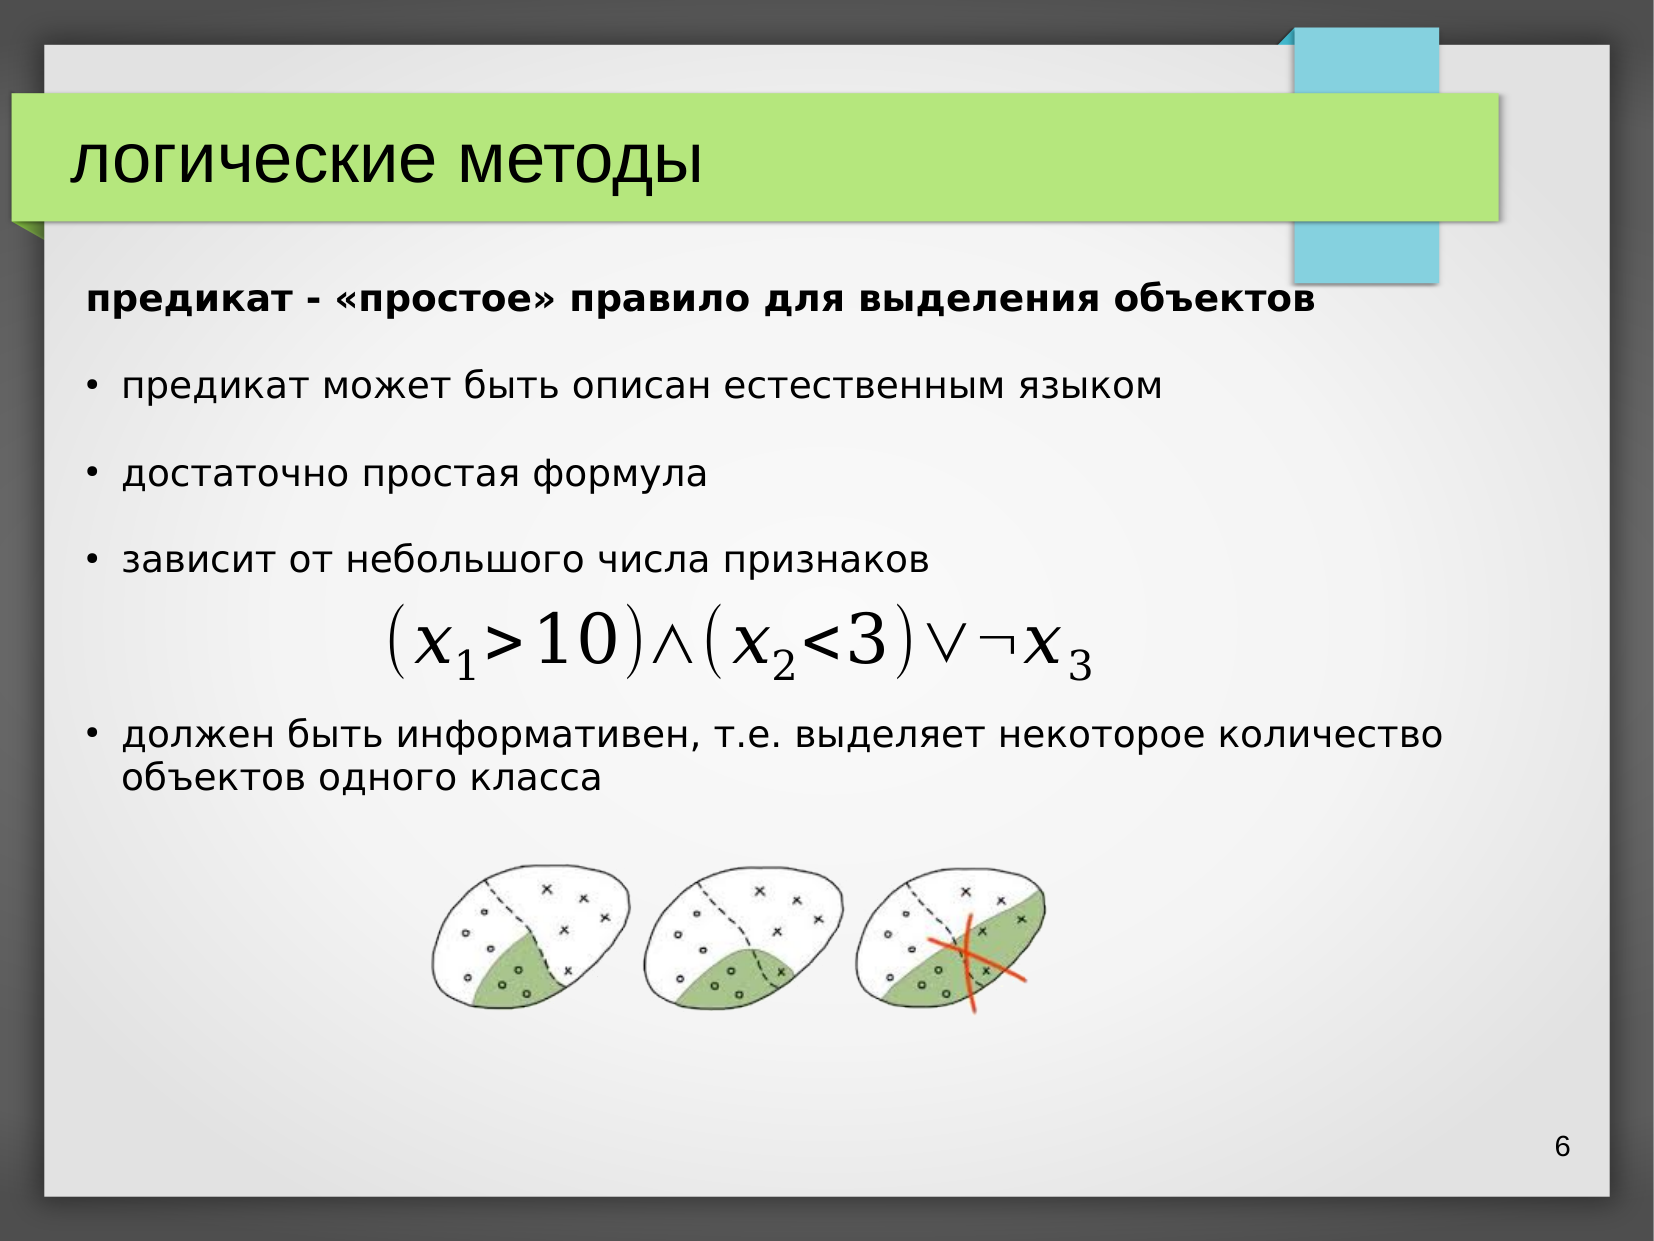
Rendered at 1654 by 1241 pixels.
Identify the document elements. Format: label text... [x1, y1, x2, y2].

chart [366, 598, 1111, 691]
text_box предикат - «простое» правило для выделения объектов предикат может быть описан естественным языком достаточно простая формула зависит от небольшого числа признаков должен быть информативен, т.е. выделяет некоторое количество объектов одного класса [70, 269, 1489, 851]
picture [0, 0, 1654, 1241]
title логические методы [70, 118, 1205, 199]
